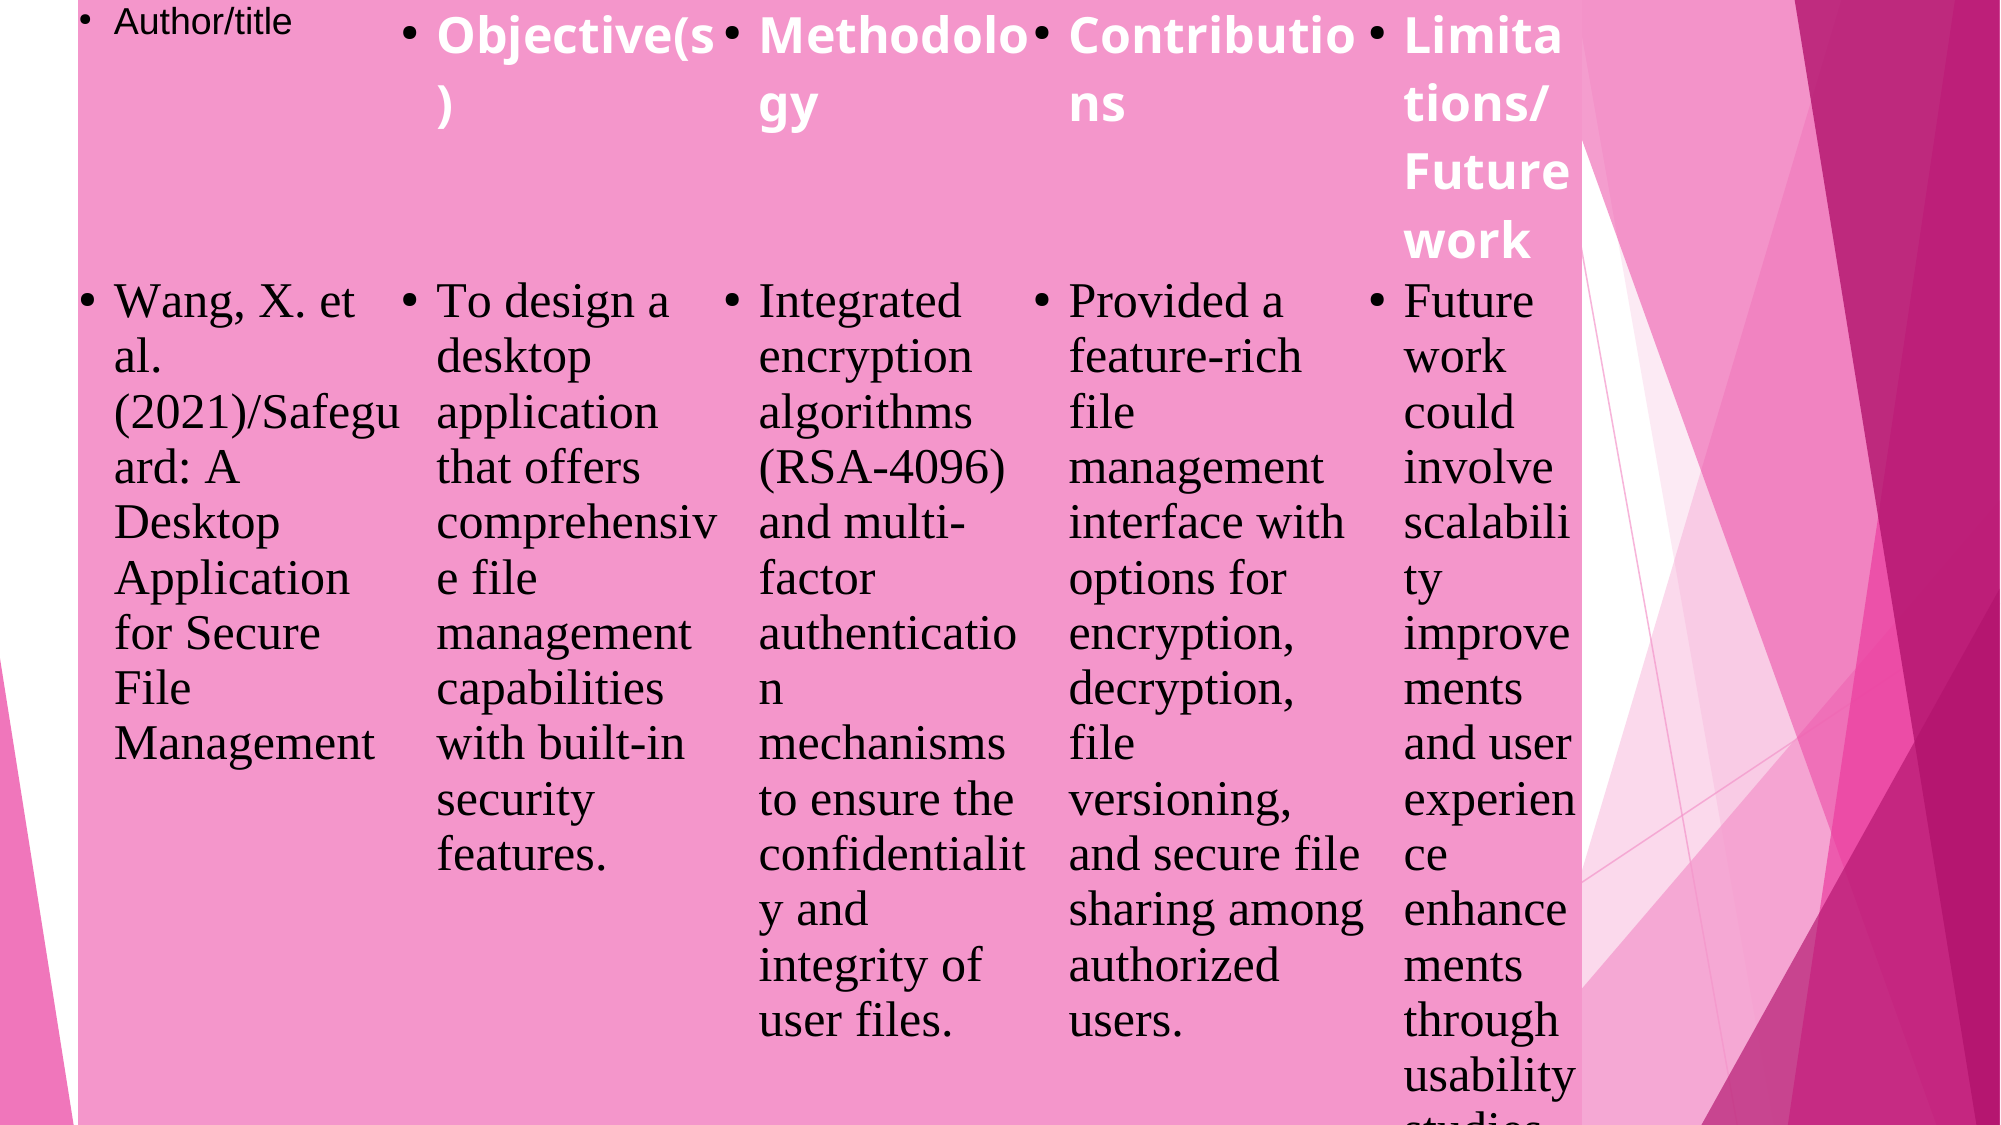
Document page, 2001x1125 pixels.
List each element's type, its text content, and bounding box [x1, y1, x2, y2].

table_cell Wang, X. et al. (2021)/Safeguard: A Desktop Application for Secure File Management [78, 273, 401, 1125]
table_cell Future work could involve scalability improvements and user experience enhancements through usability studies and interactive design processes. [1368, 273, 1582, 1125]
table_cell Integrated encryption algorithms (RSA-4096) and multi-factor authentication mechanisms to ensure the confidentiality and integrity of user files. [723, 273, 1033, 1125]
table_cell Provided a feature-rich file management interface with options for encryption, decryption, file versioning, and secure file sharing among authorized users. [1033, 273, 1368, 1125]
table_header Objective(s) [401, 0, 723, 273]
table_header Contributions [1033, 0, 1368, 273]
table_header Author/title [78, 0, 401, 273]
table_header Limitations/Future work [1368, 0, 1582, 273]
table_header Methodology [723, 0, 1033, 273]
table_cell To design a desktop application that offers comprehensive file management capabilities with built-in security features. [401, 273, 723, 1125]
